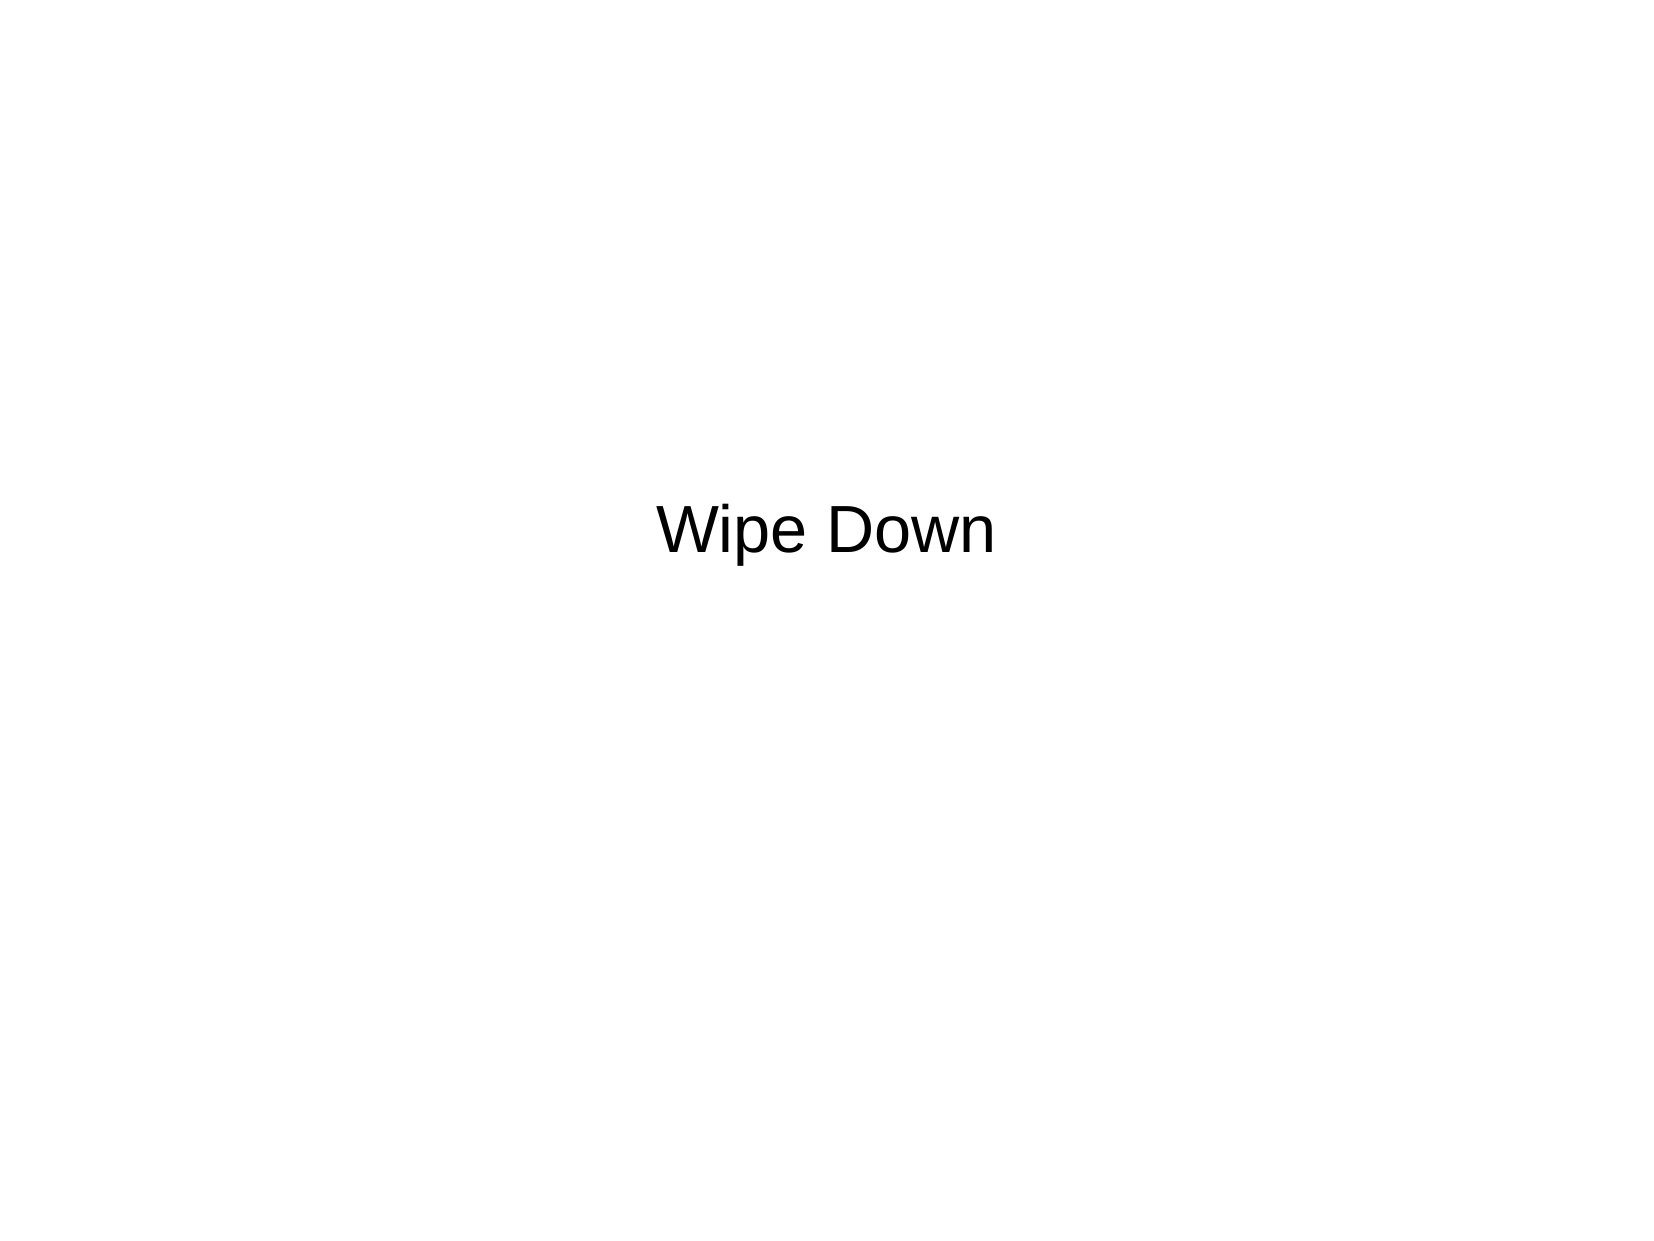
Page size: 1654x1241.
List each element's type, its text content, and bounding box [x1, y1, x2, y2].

subtitle Wipe Down [82, 49, 1571, 1010]
